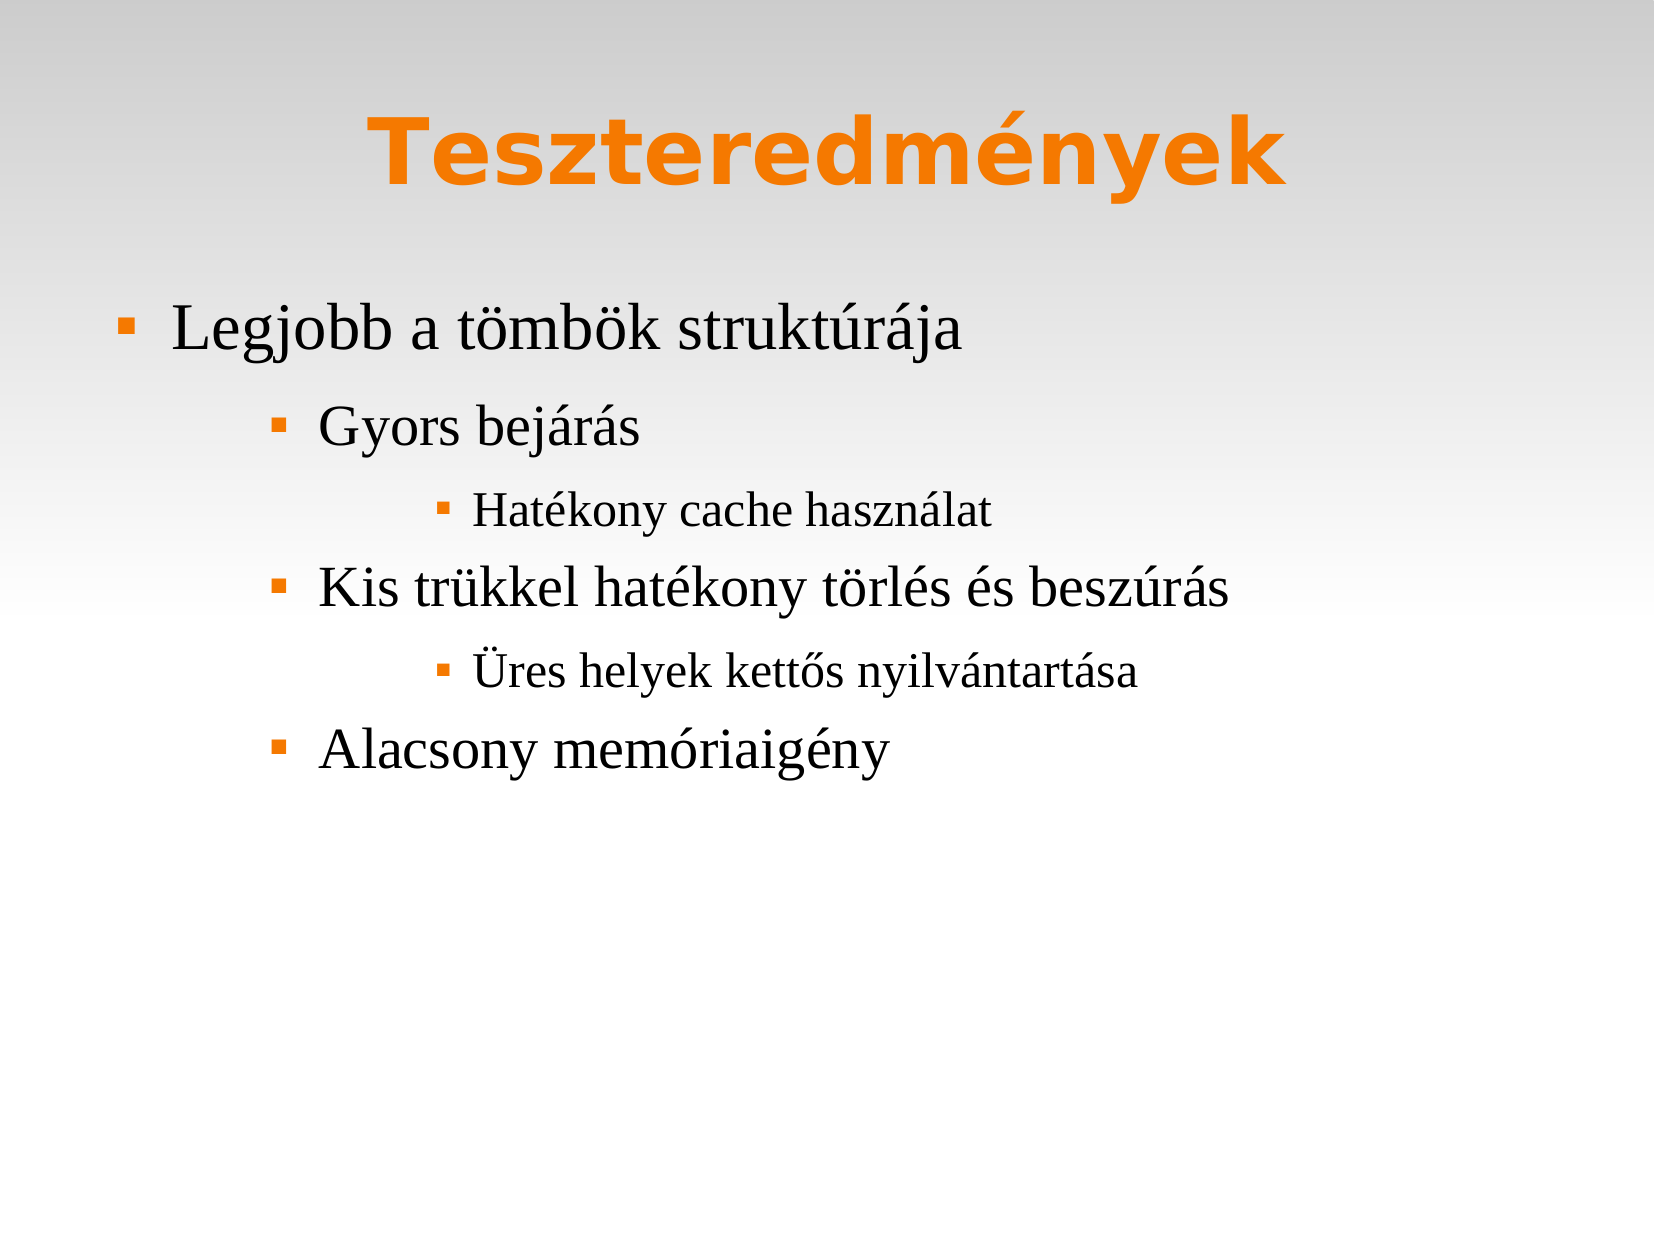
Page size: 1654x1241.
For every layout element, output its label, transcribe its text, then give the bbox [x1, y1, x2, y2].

list Legjobb a tömbök struktúrája Gyors bejárás Hatékony cache használat Kis trükkel hatékony törlés és beszúrás Üres helyek kettős nyilvántartása Alacsony memóriaigény [82, 290, 1571, 1094]
title Teszteredmények [82, 49, 1571, 257]
